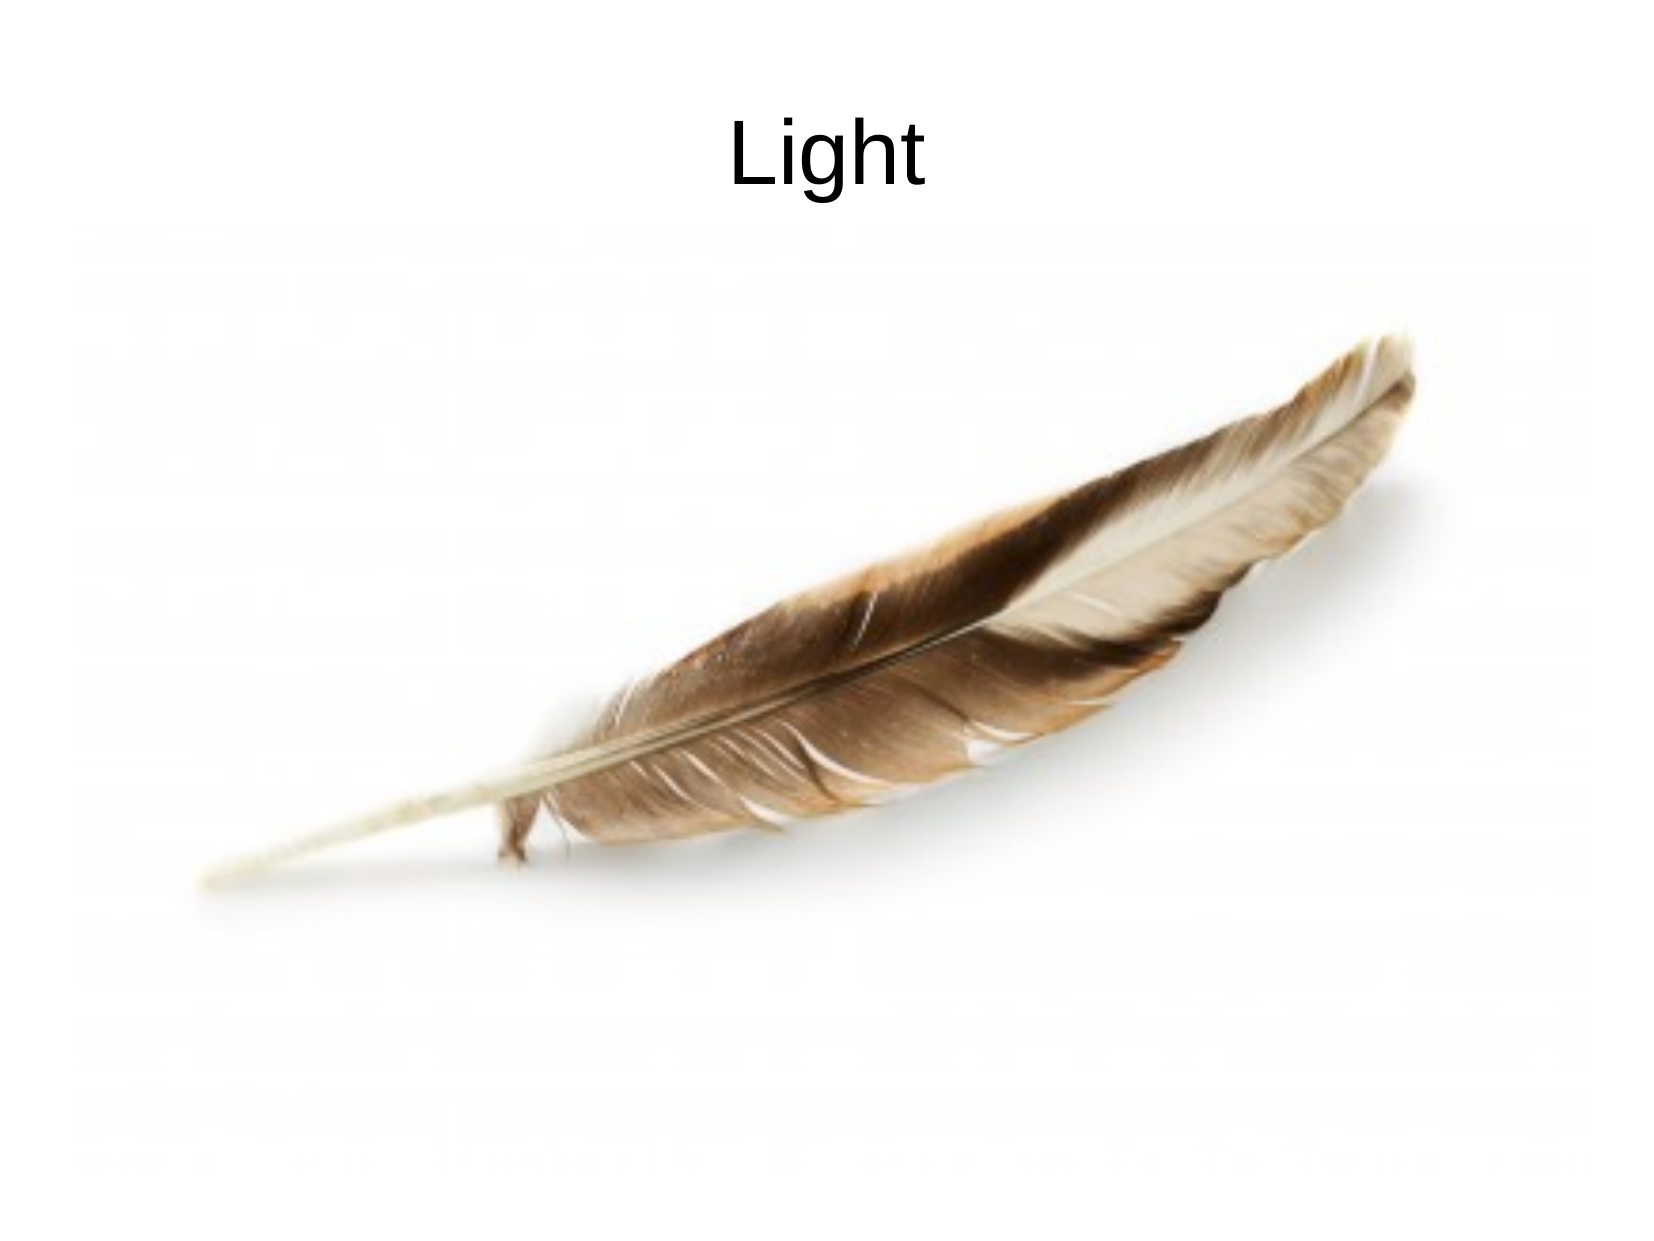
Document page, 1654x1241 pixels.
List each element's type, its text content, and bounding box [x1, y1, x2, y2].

title Light [82, 49, 1571, 224]
picture [75, 224, 1591, 1171]
